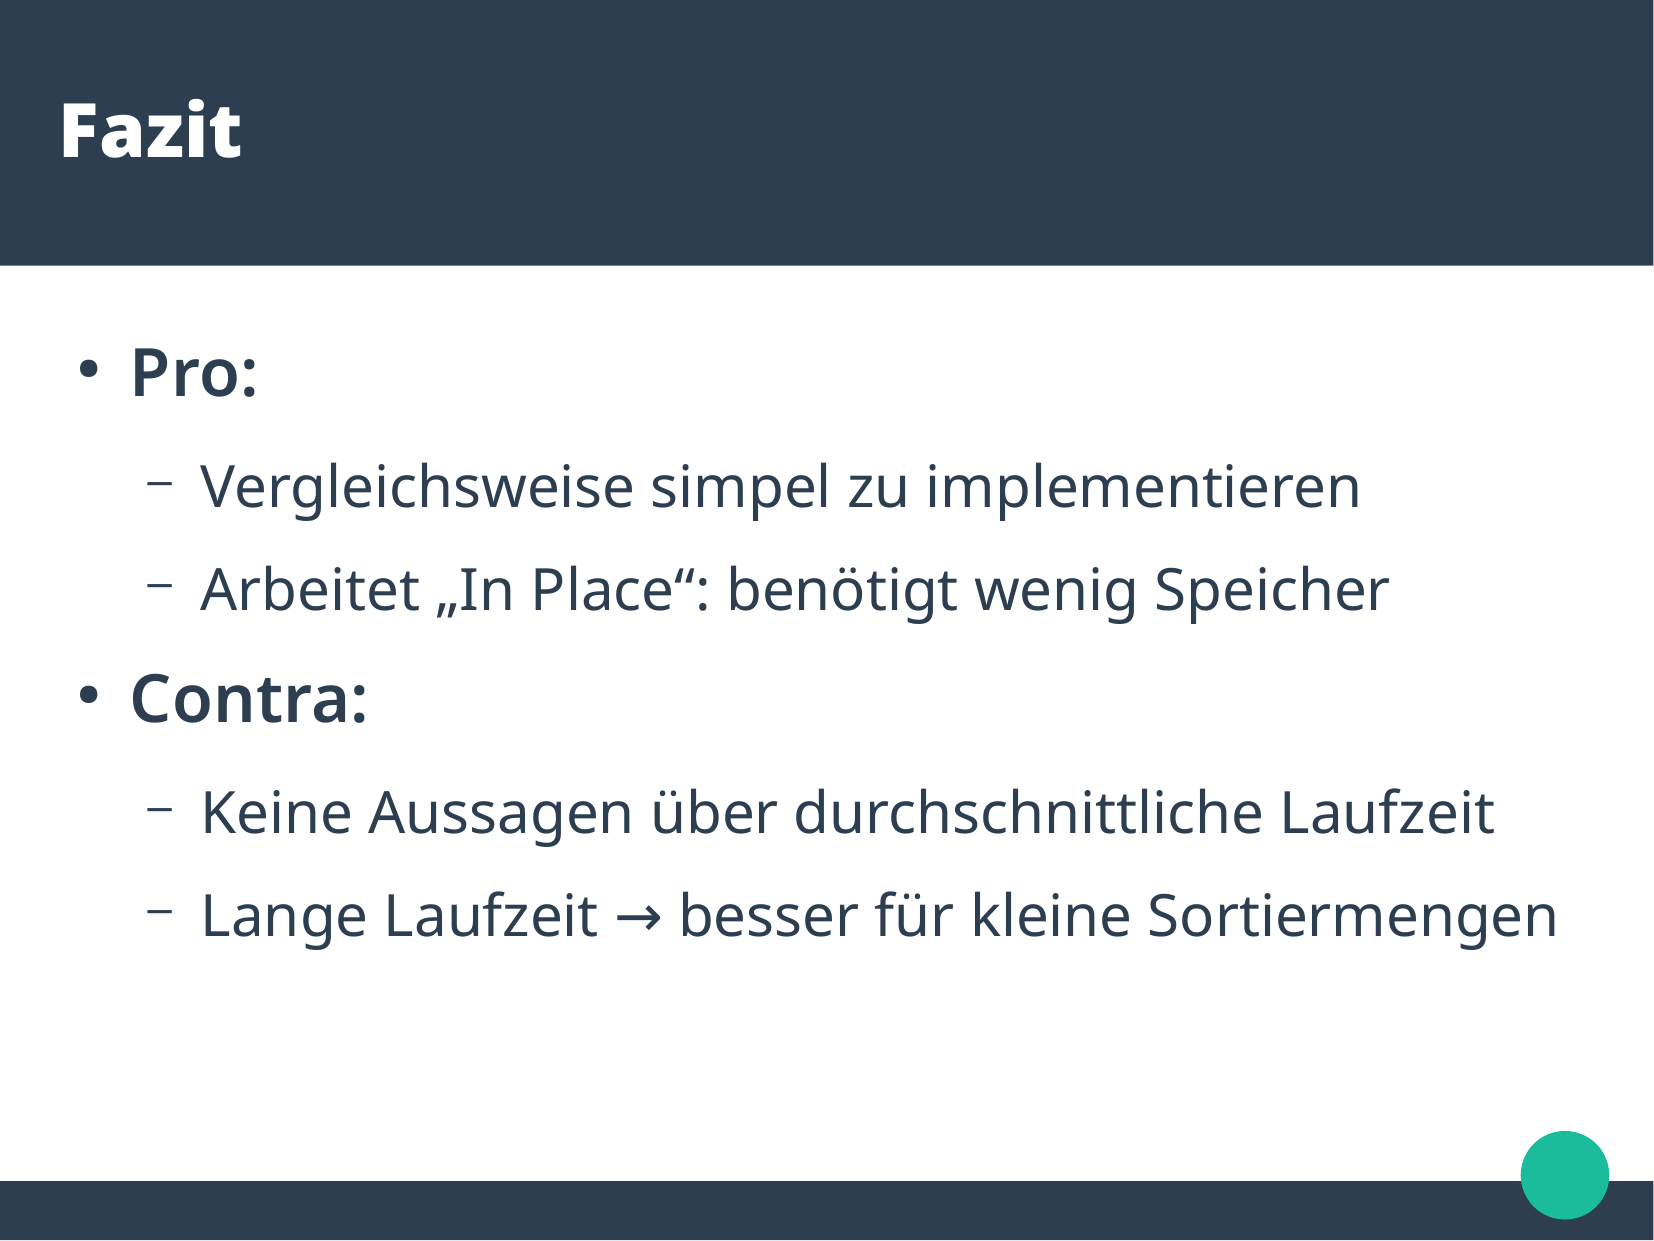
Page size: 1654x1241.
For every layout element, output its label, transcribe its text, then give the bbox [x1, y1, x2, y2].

list Pro: Vergleichsweise simpel zu implementieren Arbeitet „In Place“: benötigt wenig Speicher Contra: Keine Aussagen über durchschnittliche Laufzeit Lange Laufzeit → besser für kleine Sortiermengen [59, 324, 1595, 1152]
title Fazit [59, 49, 1595, 207]
